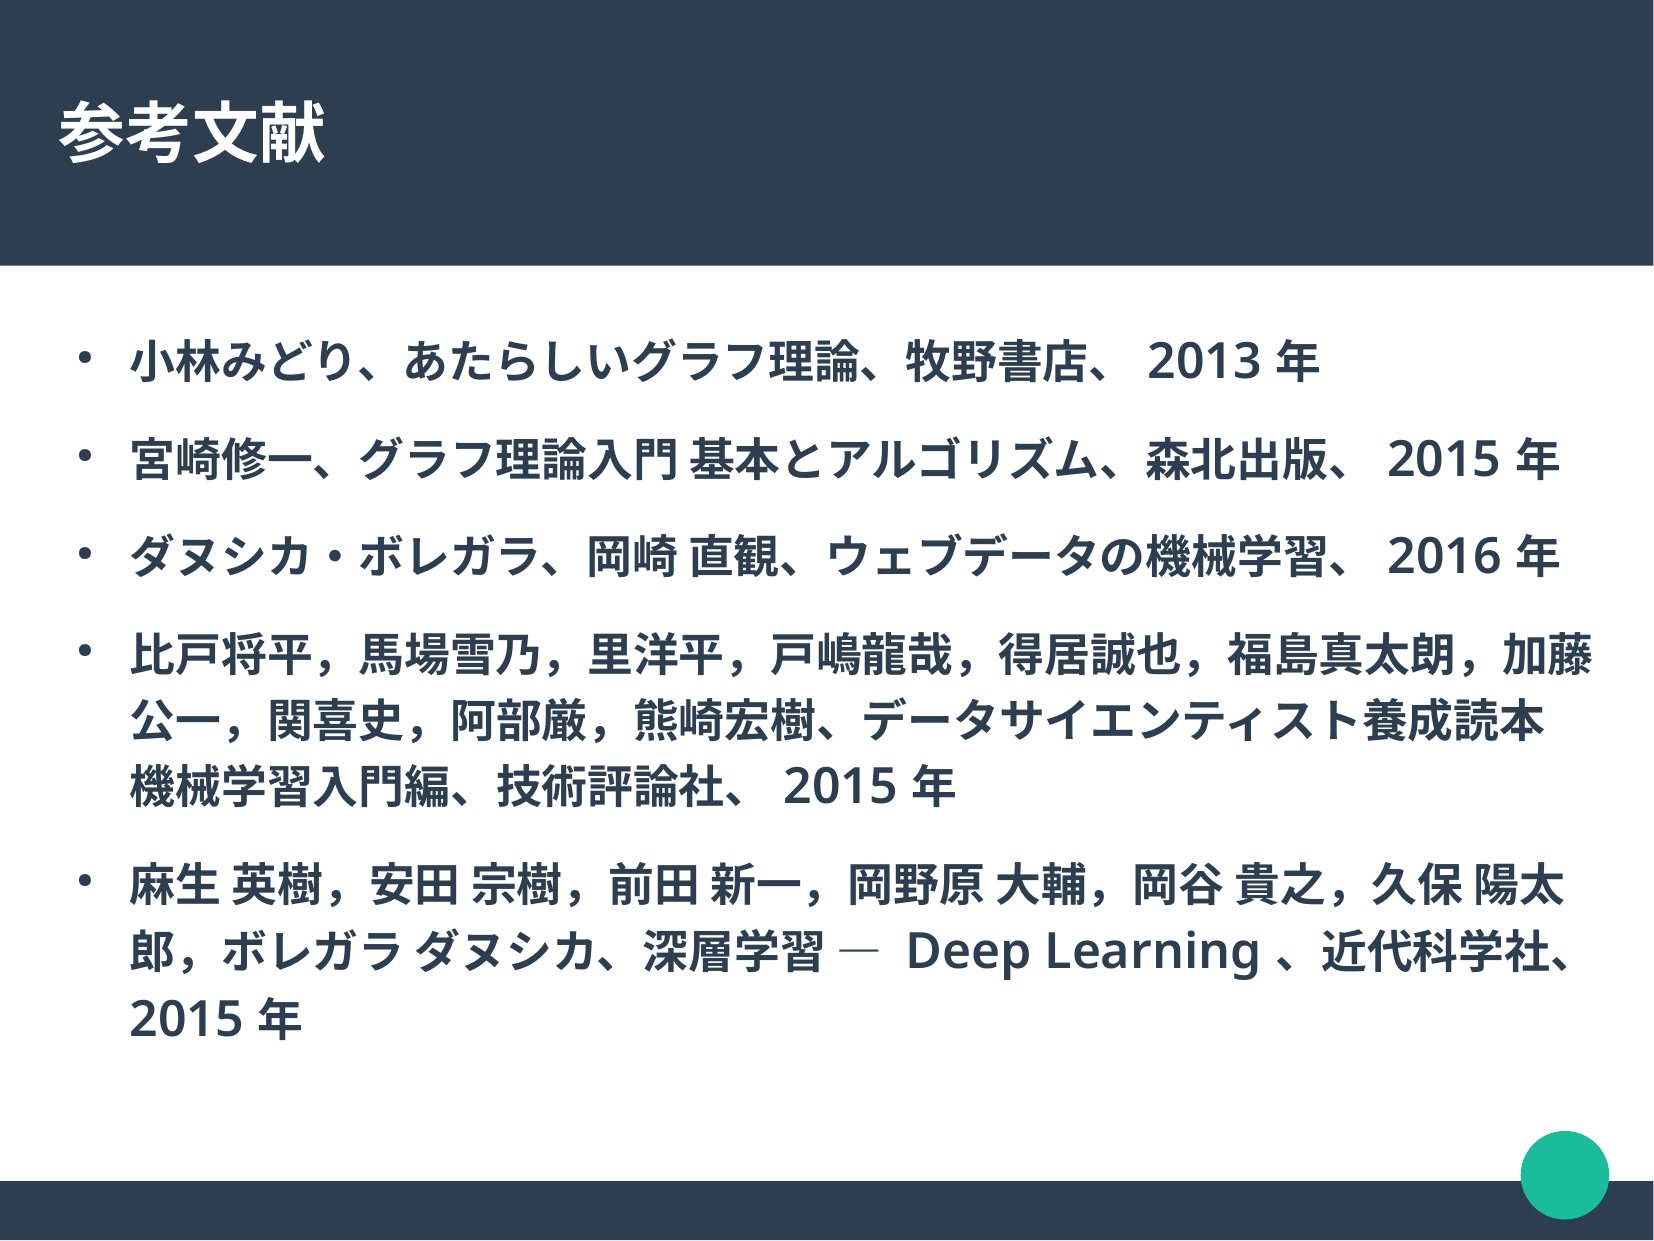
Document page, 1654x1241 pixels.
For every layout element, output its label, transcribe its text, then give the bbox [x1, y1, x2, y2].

list 小林みどり、あたらしいグラフ理論、牧野書店、2013年 宮崎修一、グラフ理論入門 基本とアルゴリズム、森北出版、2015年 ダヌシカ・ボレガラ、岡崎 直観、ウェブデータの機械学習、2016年 比戸将平，馬場雪乃，里洋平，戸嶋龍哉，得居誠也，福島真太朗，加藤公一，関喜史，阿部厳，熊崎宏樹、データサイエンティスト養成読本 機械学習入門編、技術評論社、2015年 麻生 英樹，安田 宗樹，前田 新一，岡野原 大輔，岡谷 貴之，久保 陽太郎，ボレガラ ダヌシカ、深層学習 — Deep Learning、近代科学社、2015年 [59, 324, 1595, 1152]
title 参考文献 [59, 49, 1595, 207]
